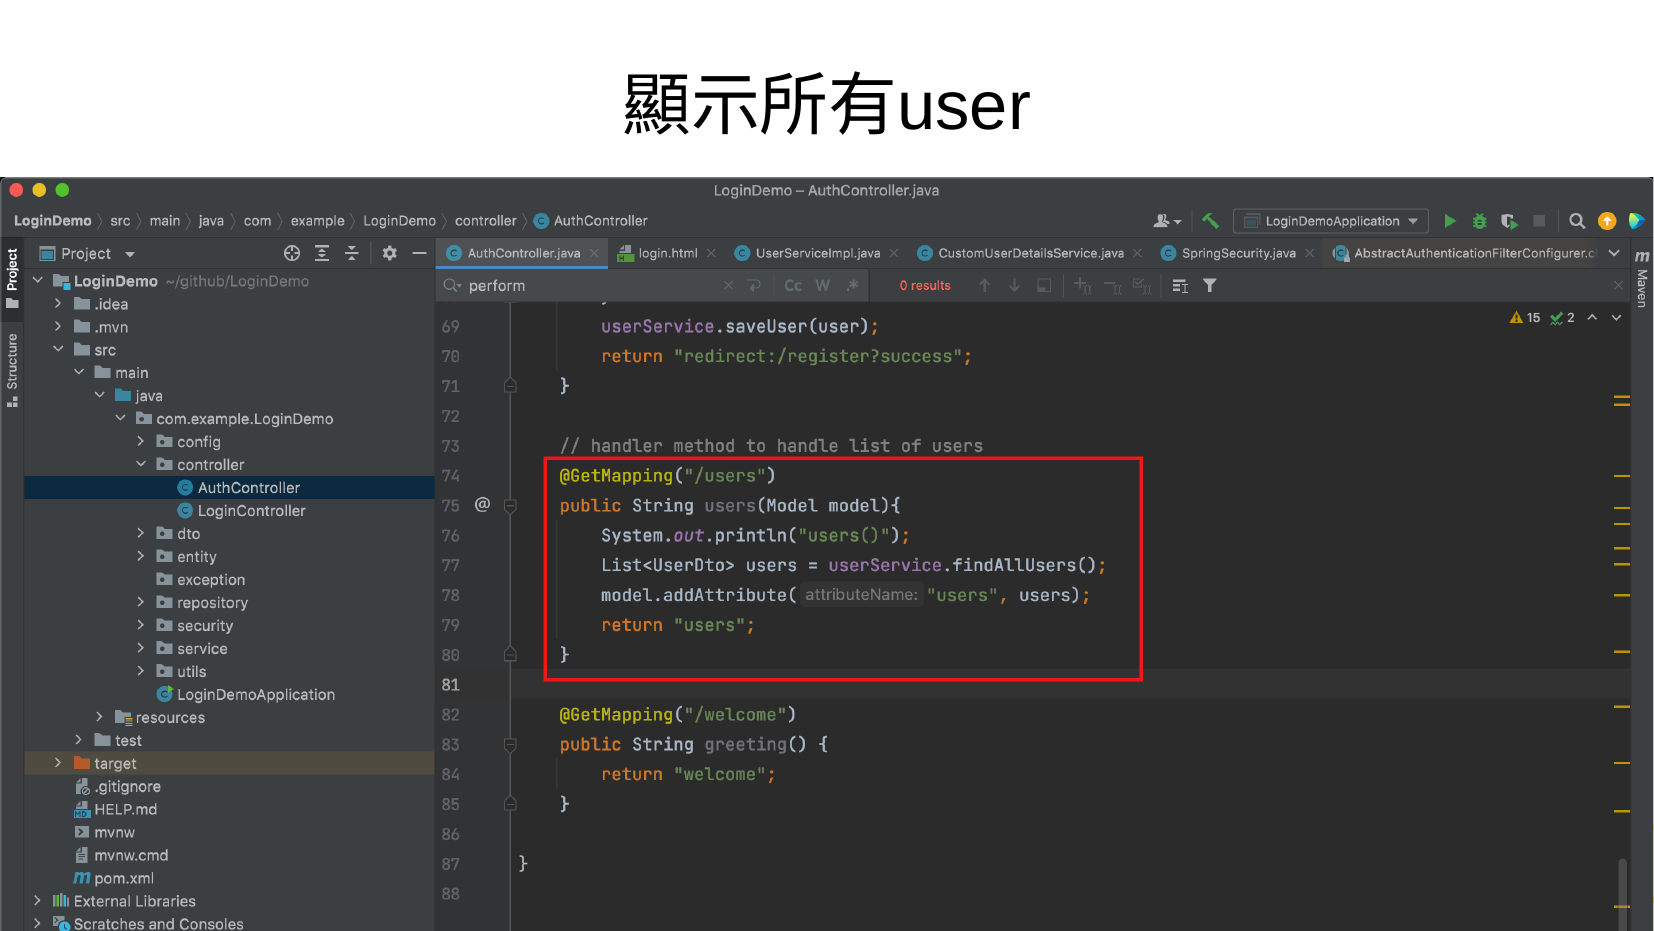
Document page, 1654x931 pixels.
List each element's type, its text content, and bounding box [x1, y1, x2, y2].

picture [0, 177, 1654, 931]
title 顯示所有user [88, 29, 1565, 177]
